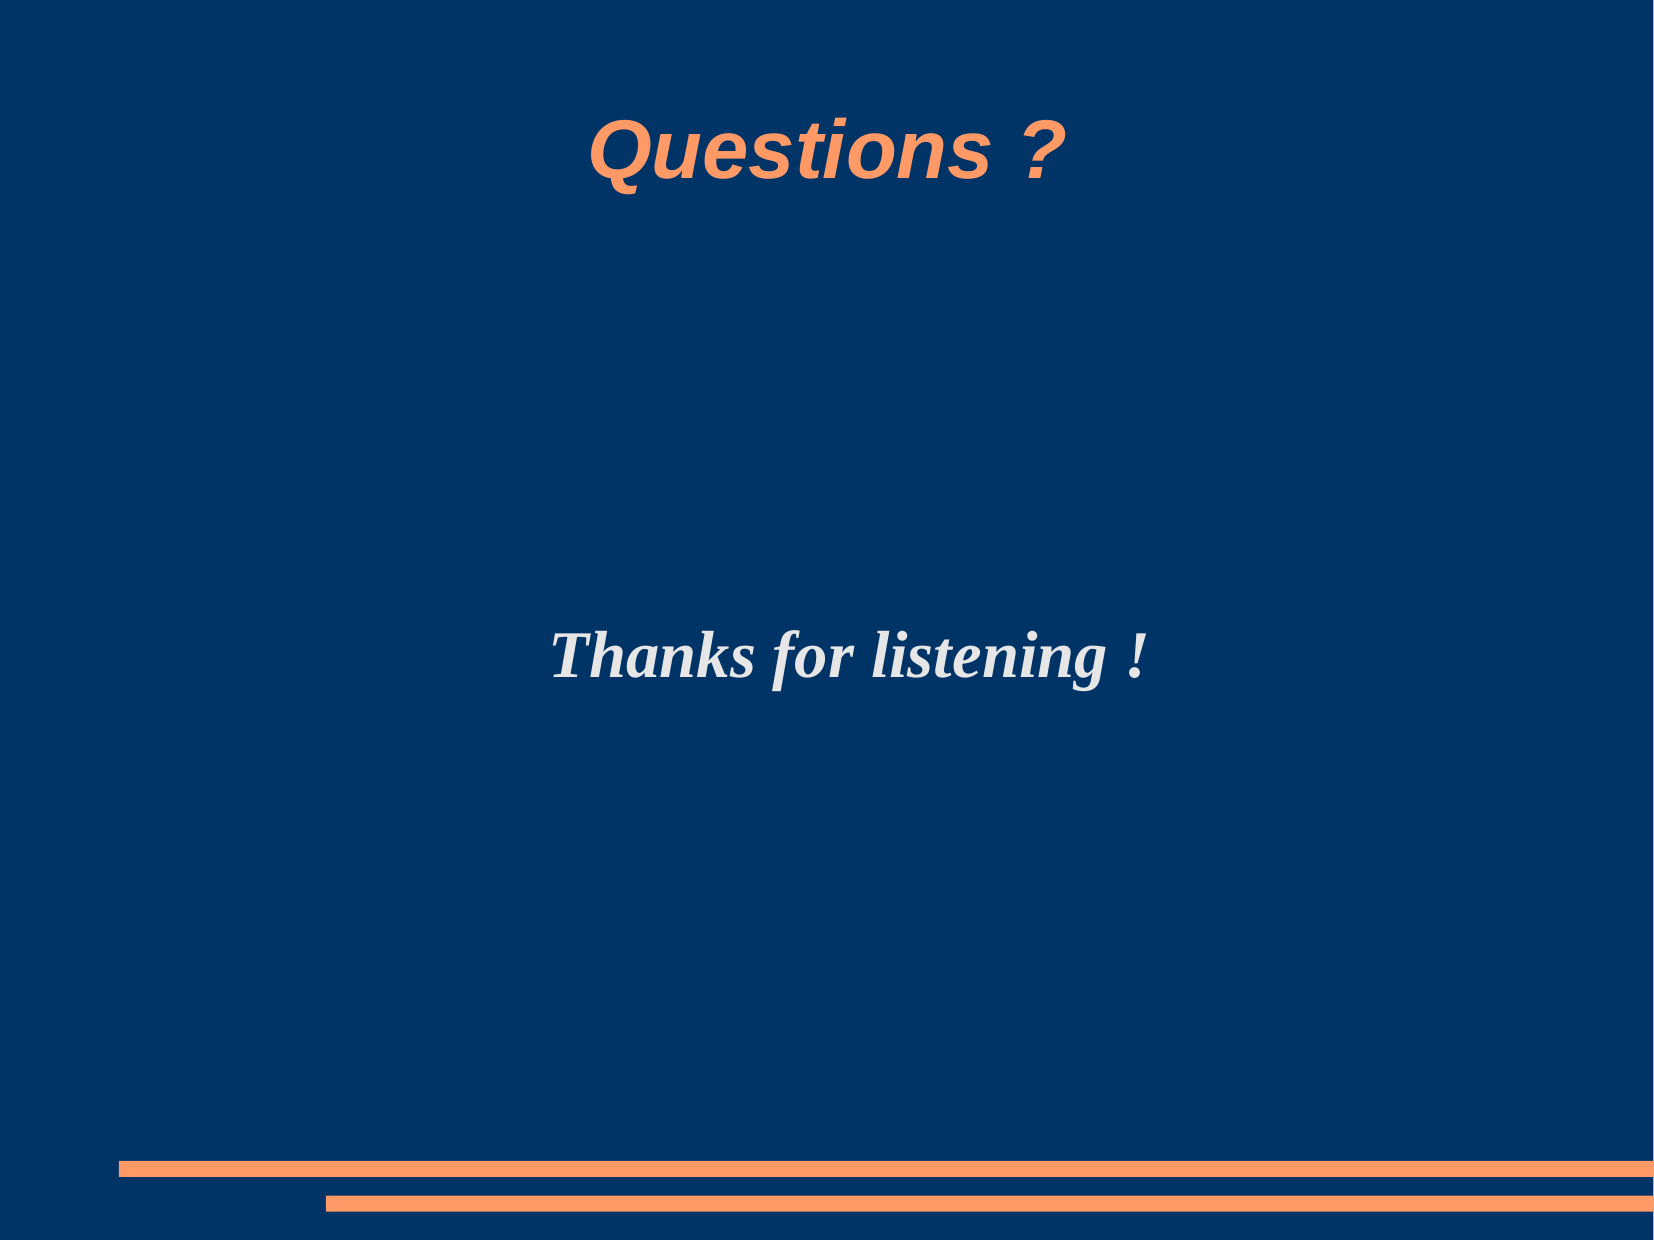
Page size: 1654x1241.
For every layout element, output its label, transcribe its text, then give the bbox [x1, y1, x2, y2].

title Questions ? [121, 53, 1534, 247]
list Thanks for listening ! [121, 322, 1561, 1118]
